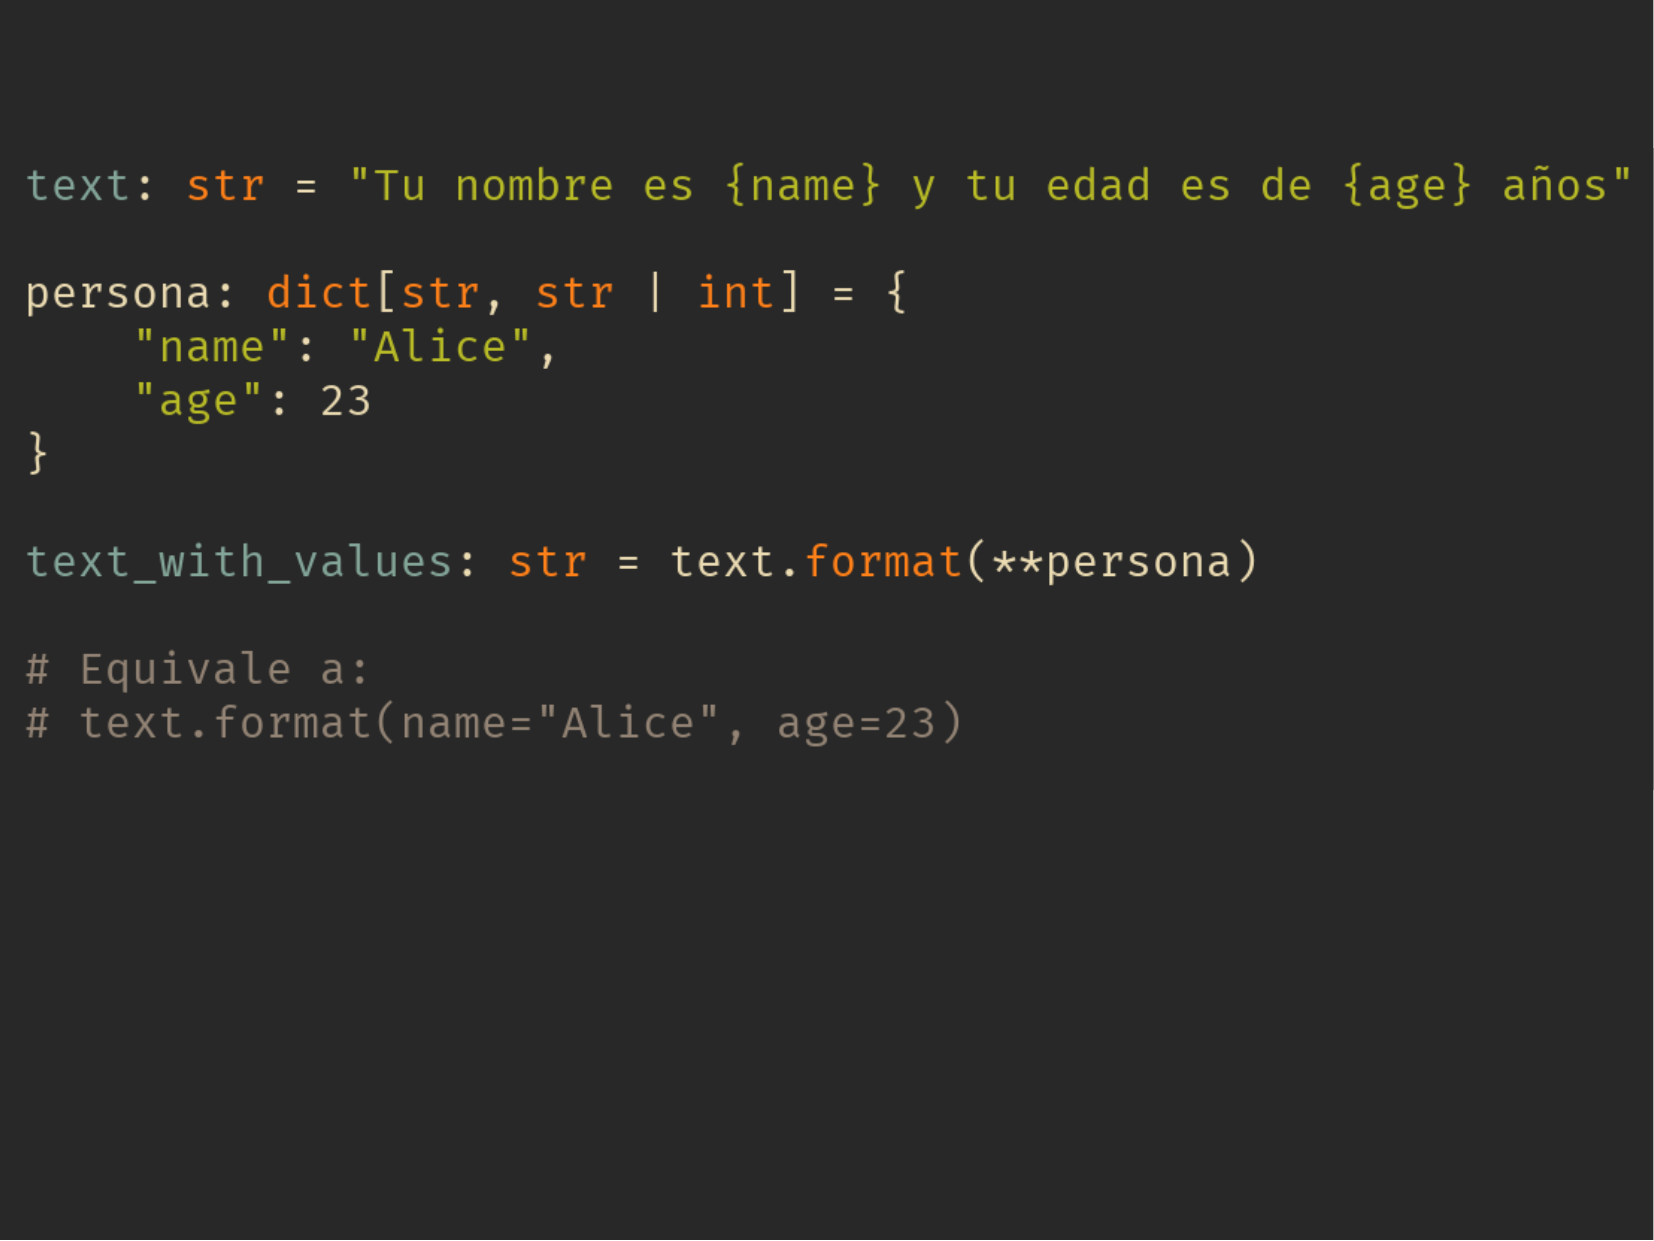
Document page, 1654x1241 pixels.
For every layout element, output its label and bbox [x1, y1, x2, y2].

picture [0, 148, 1654, 790]
